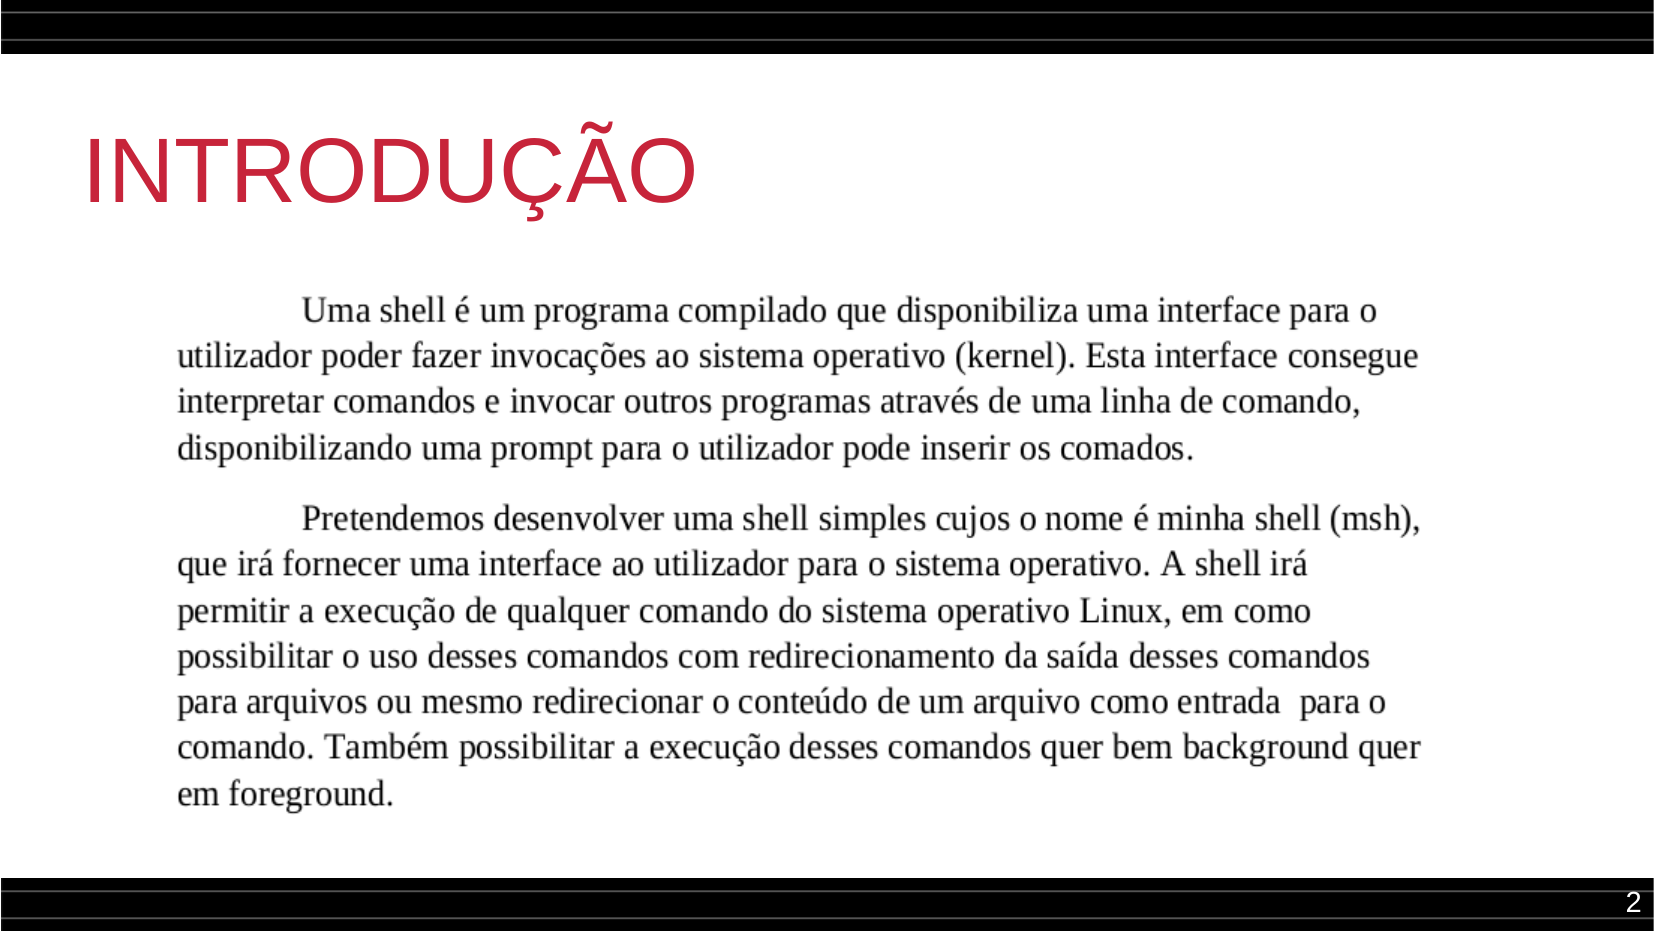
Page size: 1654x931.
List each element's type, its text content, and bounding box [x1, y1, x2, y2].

title INTRODUÇÃO [82, 92, 1571, 247]
picture [5, 247, 1595, 851]
picture [1, 878, 1654, 931]
picture [1, 0, 1654, 54]
